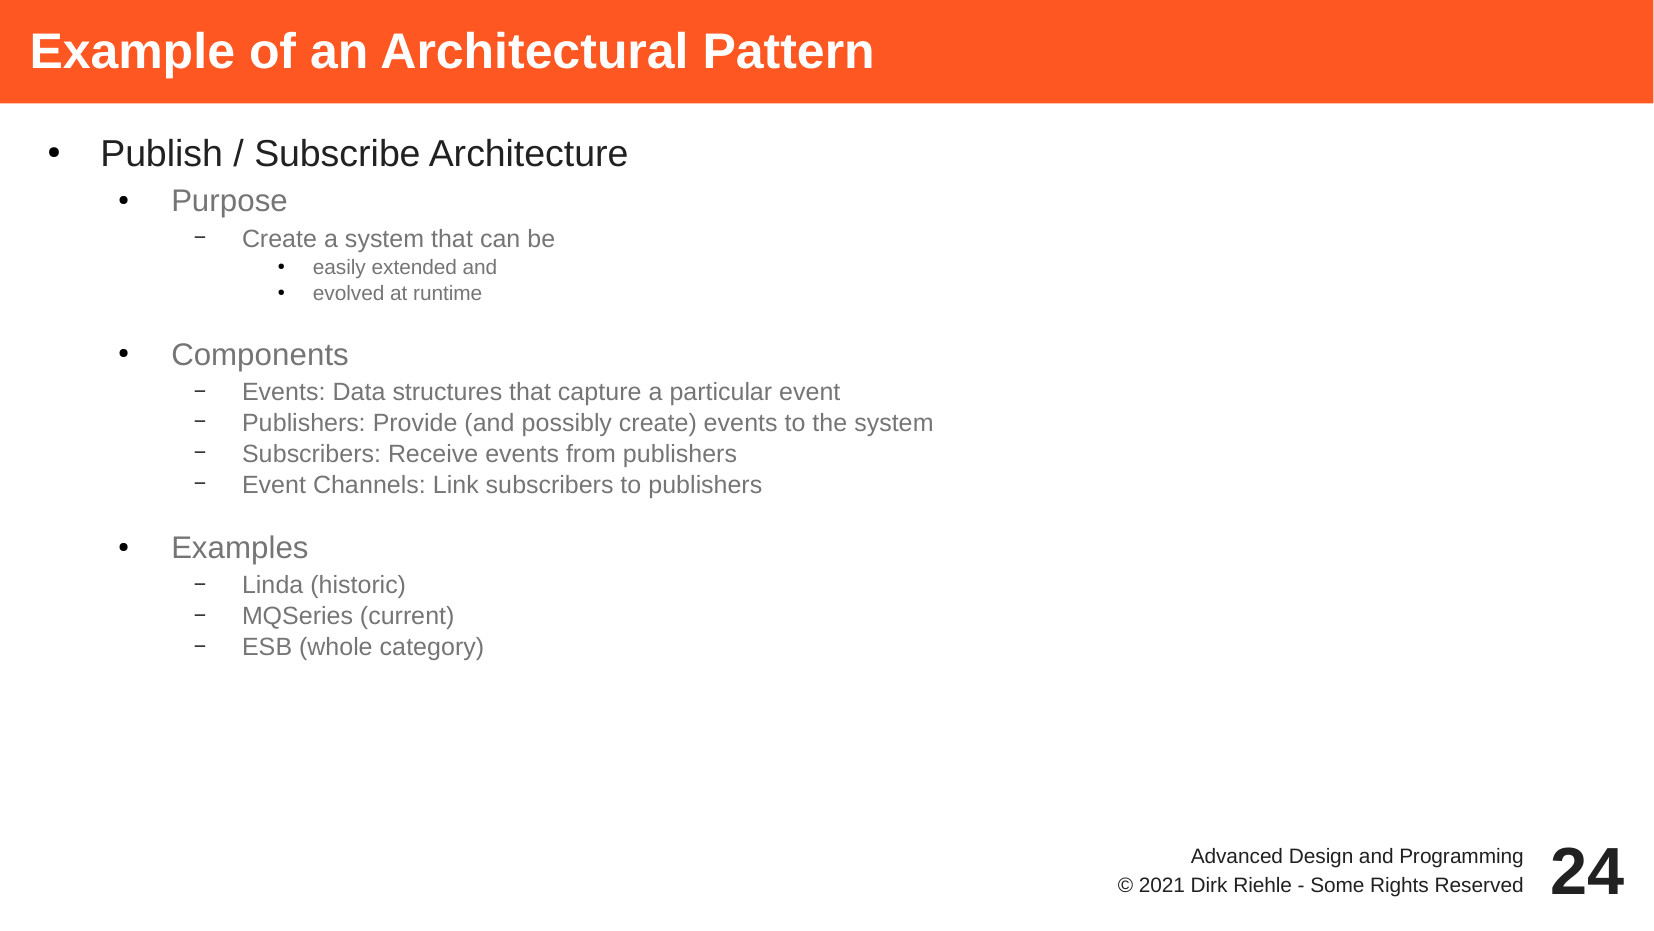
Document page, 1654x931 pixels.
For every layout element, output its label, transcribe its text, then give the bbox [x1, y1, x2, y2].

list Publish / Subscribe Architecture Purpose Create a system that can be easily extended and evolved at runtime Components Events: Data structures that capture a particular event Publishers: Provide (and possibly create) events to the system Subscribers: Receive events from publishers Event Channels: Link subscribers to publishers Examples Linda (historic) MQSeries (current) ESB (whole category) [29, 132, 1625, 813]
title Example of an Architectural Pattern [0, 0, 1654, 104]
